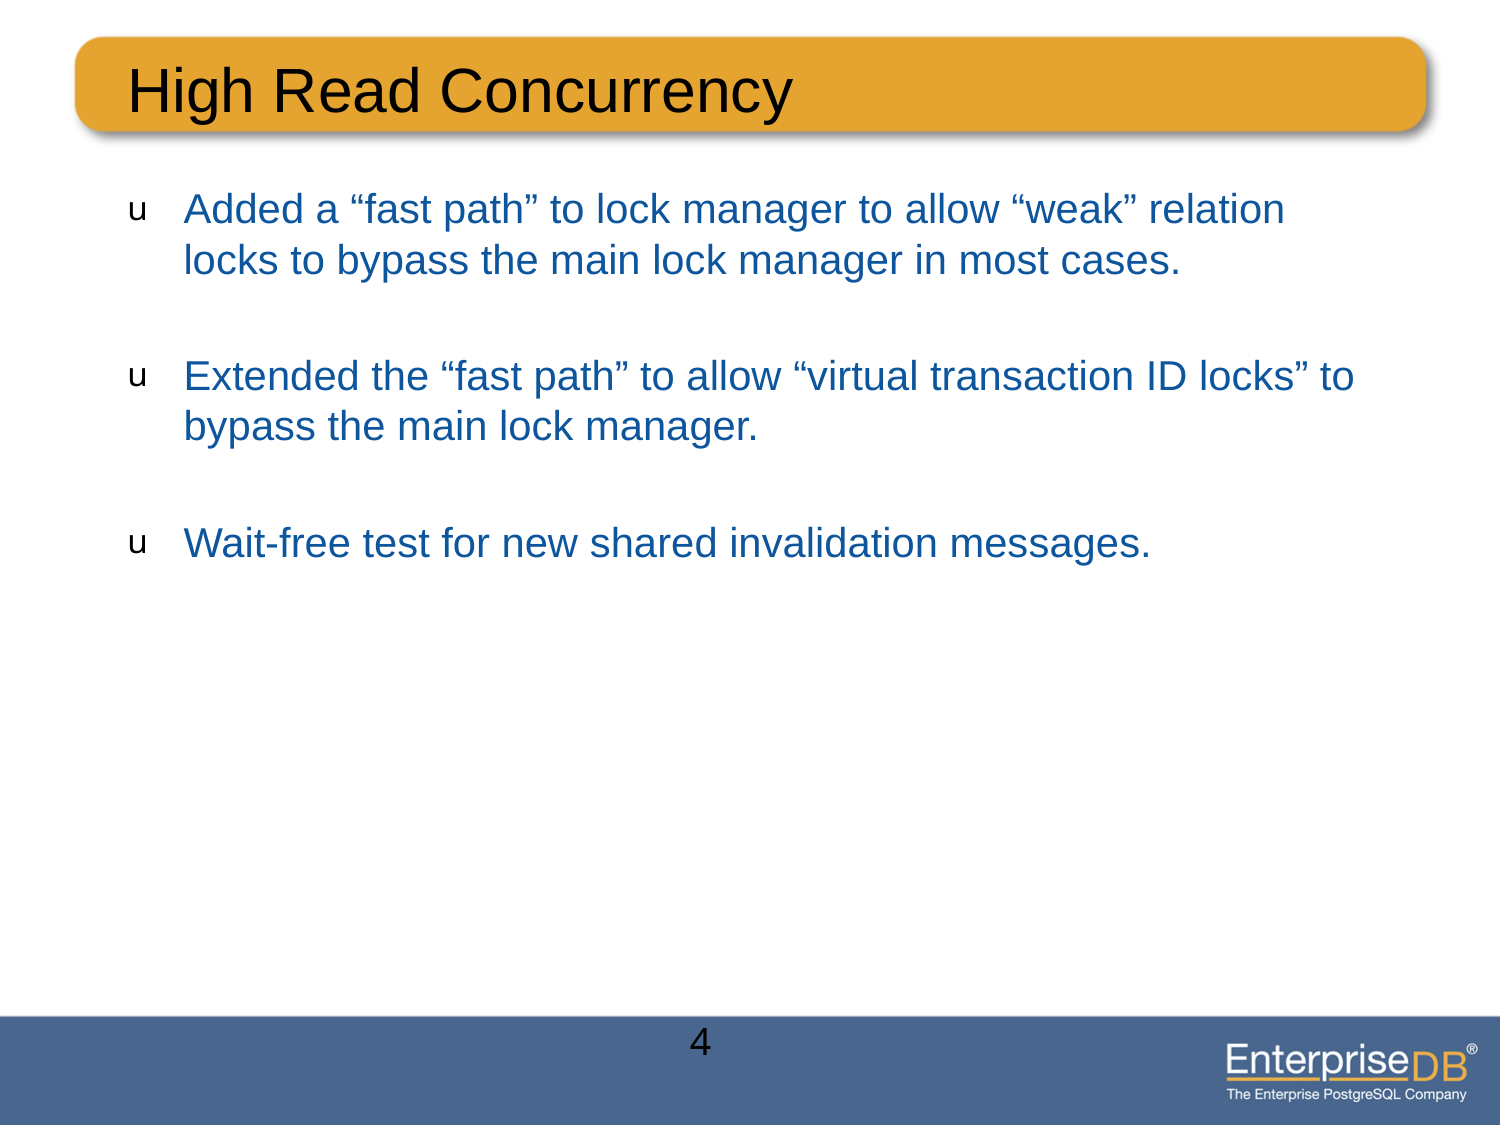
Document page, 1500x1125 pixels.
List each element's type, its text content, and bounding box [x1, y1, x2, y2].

picture [0, 0, 1500, 1125]
title High Read Concurrency [112, 37, 1388, 138]
list Added a “fast path” to lock manager to allow “weak” relation locks to bypass the main lock manager in most cases. Extended the “fast path” to allow “virtual transaction ID locks” to bypass the main lock manager. Wait-free test for new shared invalidation messages. [112, 174, 1388, 963]
slide_number <number> [675, 1010, 825, 1125]
